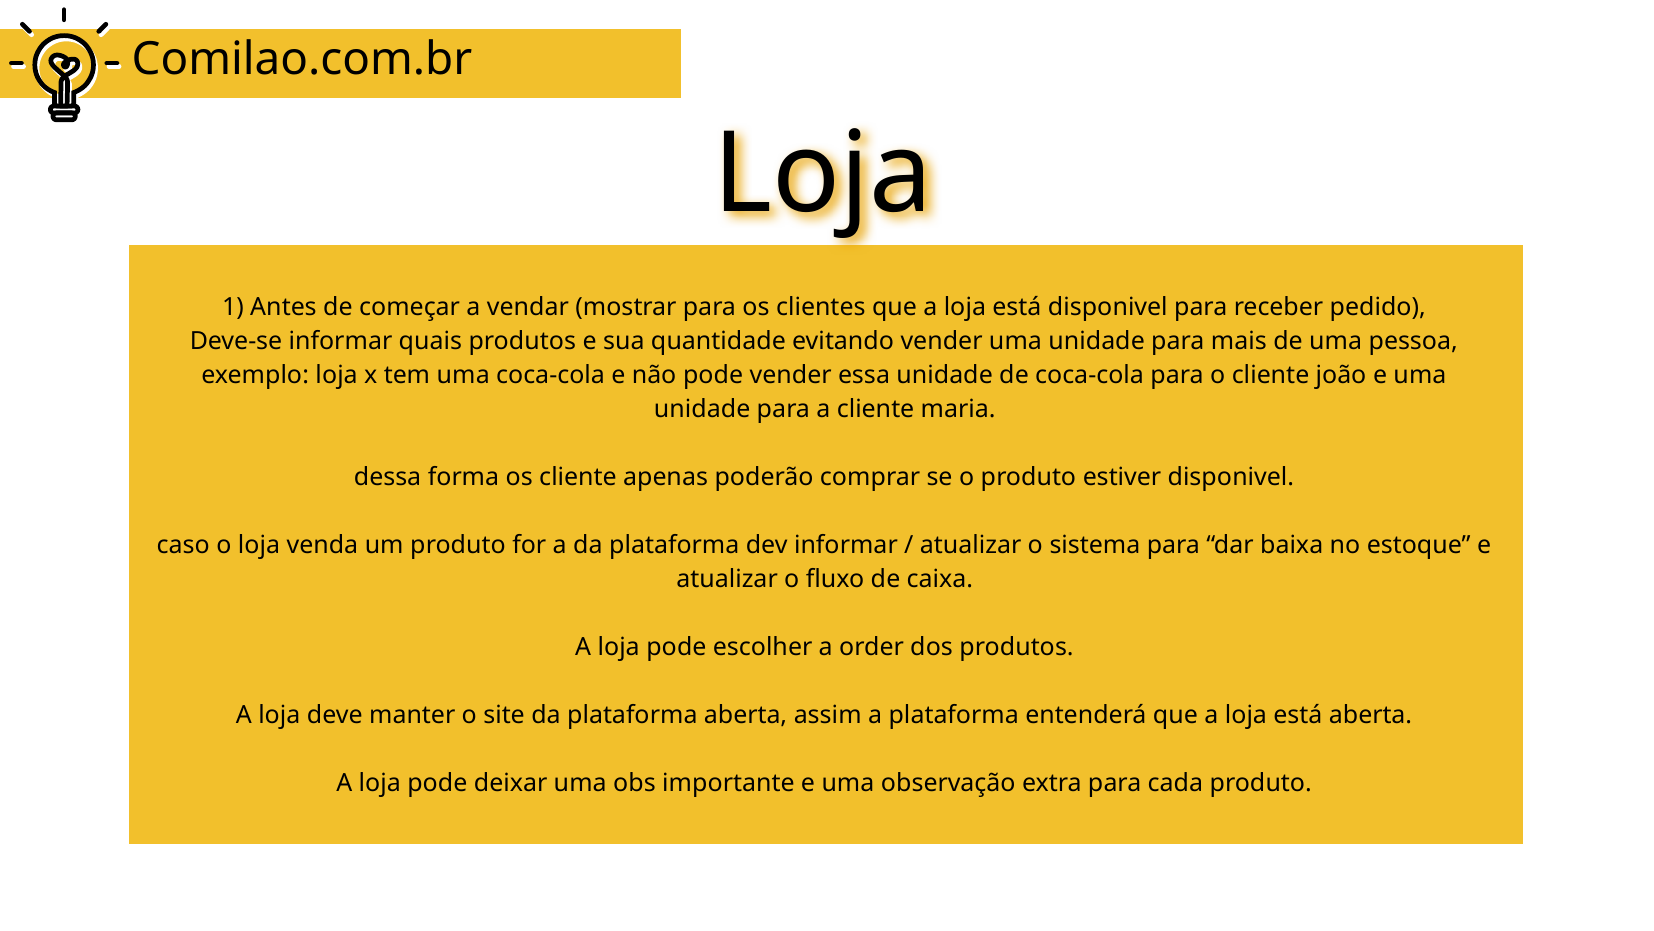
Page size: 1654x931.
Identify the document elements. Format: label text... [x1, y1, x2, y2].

text_box 1) Antes de começar a vendar (mostrar para os clientes que a loja está disponivel para receber pedido), Deve-se informar quais produtos e sua quantidade evitando vender uma unidade para mais de uma pessoa, exemplo: loja x tem uma coca-cola e não pode vender essa unidade de coca-cola para o cliente joão e uma unidade para a cliente maria. dessa forma os cliente apenas poderão comprar se o produto estiver disponivel. caso o loja venda um produto for a da plataforma dev informar / atualizar o sistema para “dar baixa no estoque” e atualizar o fluxo de caixa. A loja pode escolher a order dos produtos. A loja deve manter o site da plataforma aberta, assim a plataforma entenderá que a loja está aberta. A loja pode deixar uma obs importante e uma observação extra para cada produto. [150, 262, 1501, 826]
title Loja [265, 88, 1381, 248]
title Comilao.com.br [131, 16, 578, 97]
